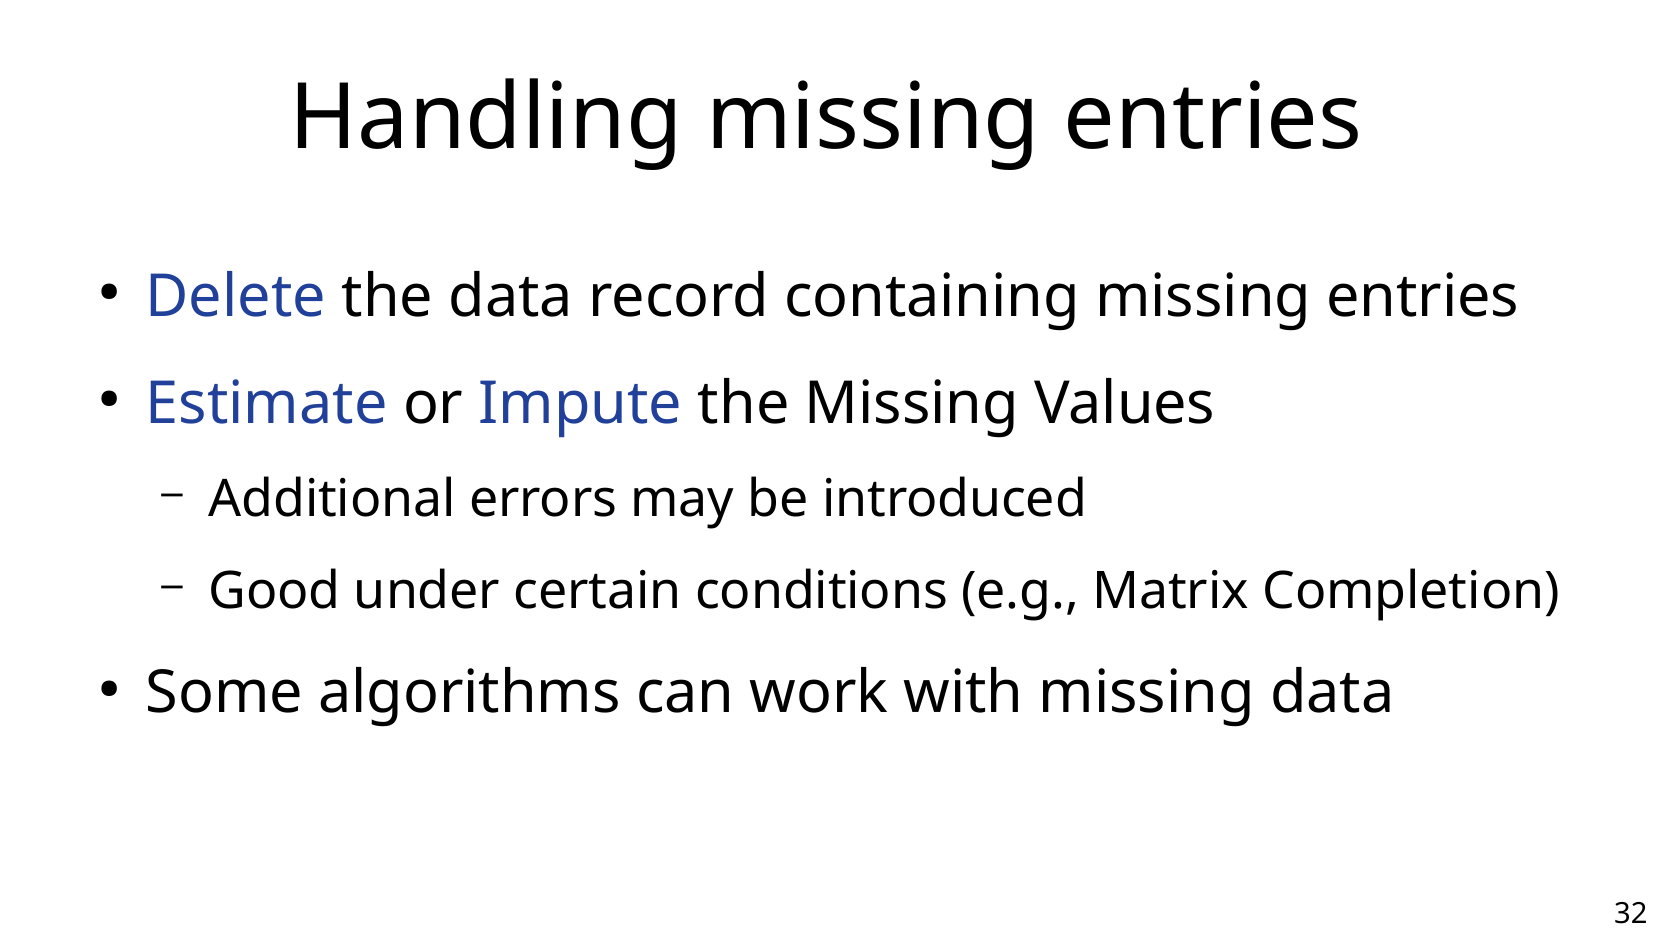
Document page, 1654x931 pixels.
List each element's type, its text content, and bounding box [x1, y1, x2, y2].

title Handling missing entries [82, 1, 1571, 226]
list Delete the data record containing missing entries Estimate or Impute the Missing Values Additional errors may be introduced Good under certain conditions (e.g., Matrix Completion) Some algorithms can work with missing data [82, 253, 1571, 793]
